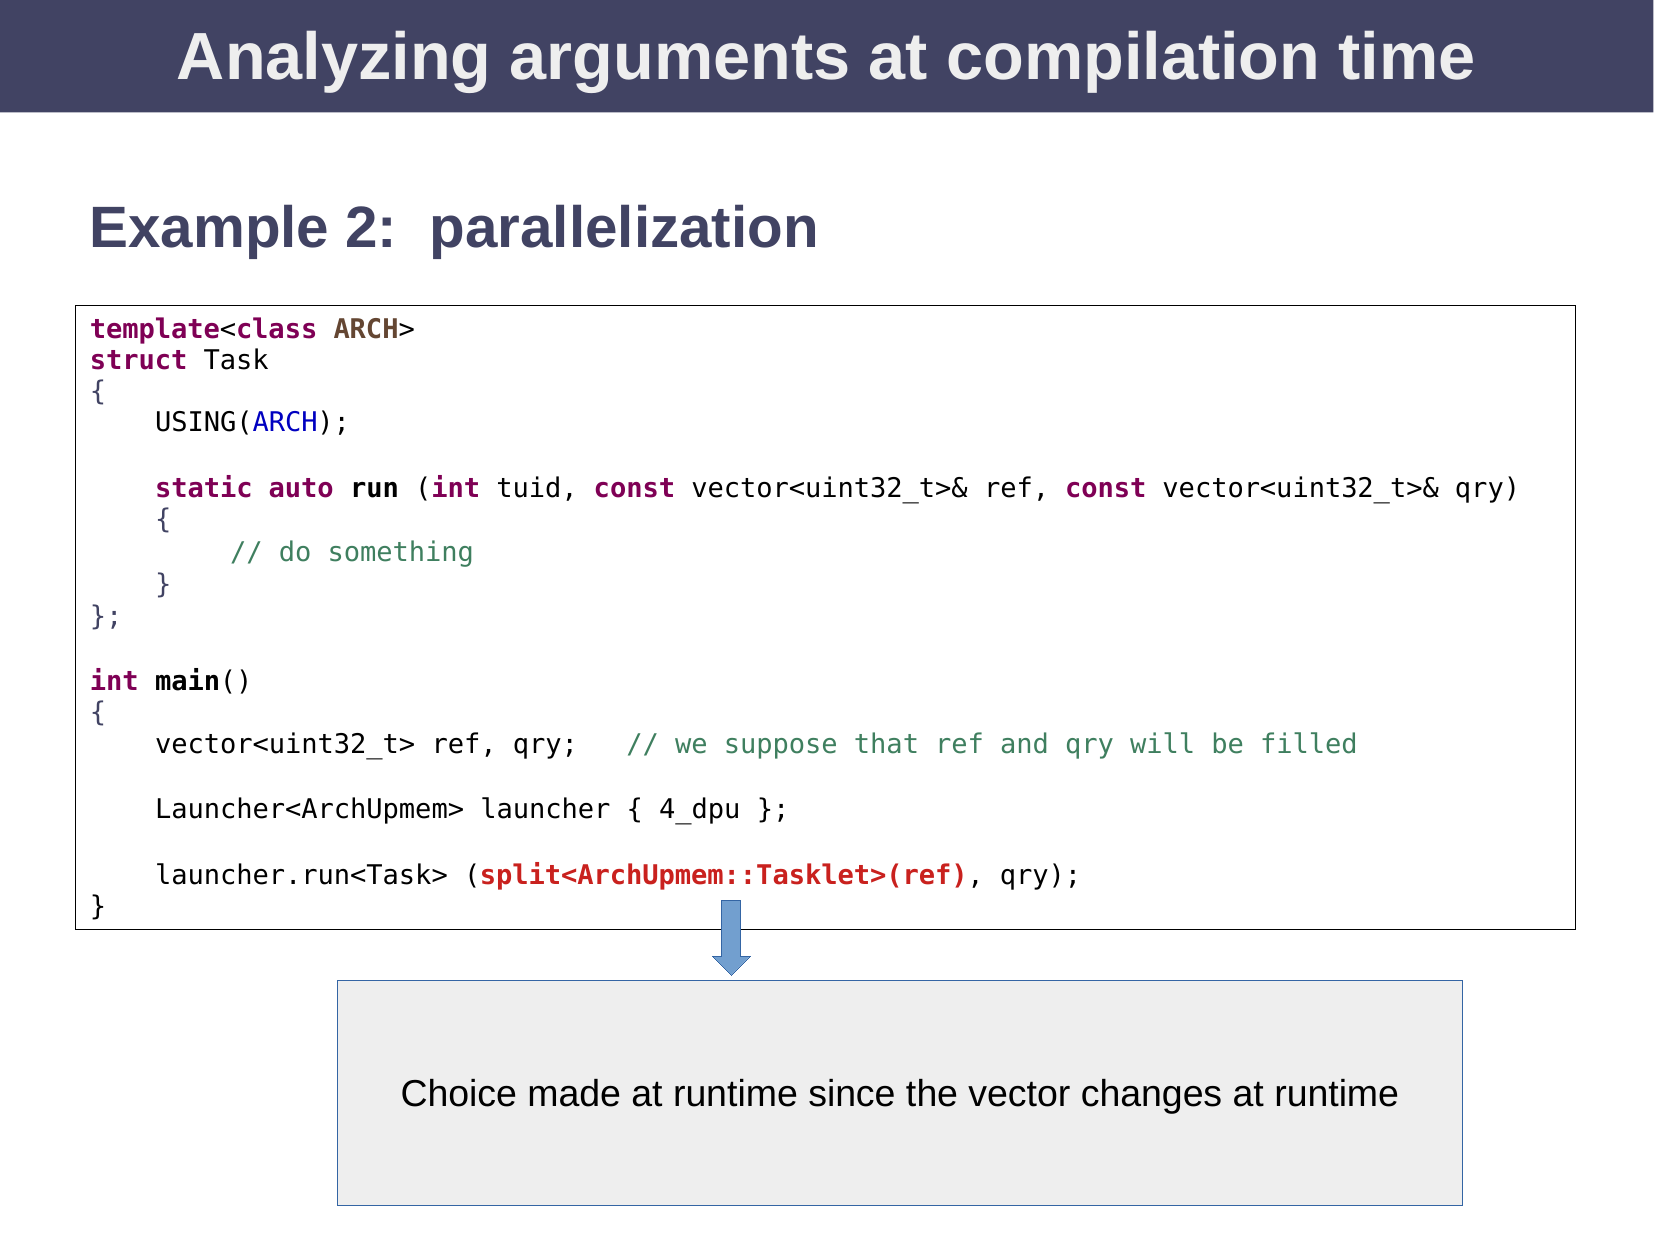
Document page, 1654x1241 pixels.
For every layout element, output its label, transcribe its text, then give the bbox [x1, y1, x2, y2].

text_box [712, 900, 751, 976]
text_box template<class ARCH> struct Task { USING(ARCH); static auto run (int tuid, const vector<uint32_t>& ref, const vector<uint32_t>& qry) { // do something } }; int main() { vector<uint32_t> ref, qry; // we suppose that ref and qry will be filled Launcher<ArchUpmem> launcher { 4_dpu }; launcher.run<Task> (split<ArchUpmem::Tasklet>(ref), qry); } [75, 305, 1576, 930]
text_box Analyzing arguments at compilation time [0, 0, 1654, 113]
text_box Choice made at runtime since the vector changes at runtime [337, 980, 1463, 1206]
text_box Example 2: parallelization [75, 187, 1613, 268]
